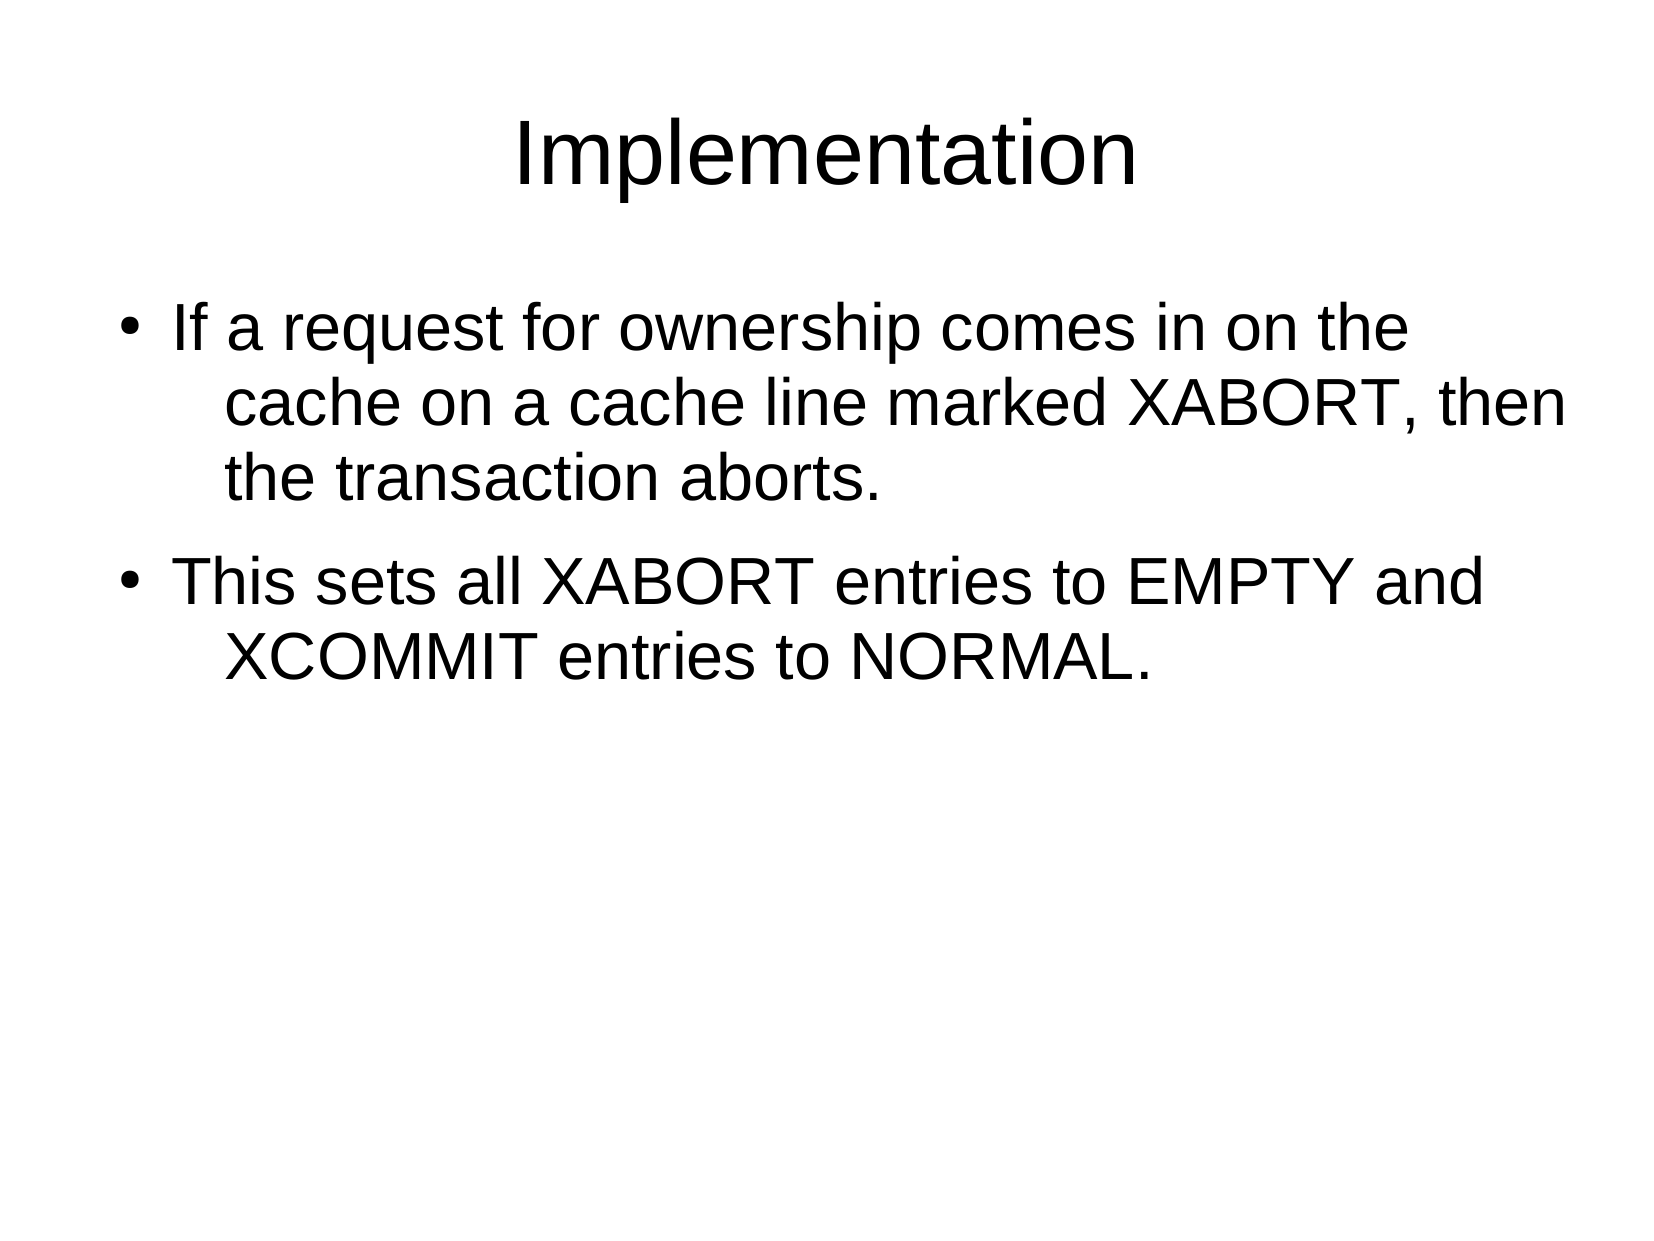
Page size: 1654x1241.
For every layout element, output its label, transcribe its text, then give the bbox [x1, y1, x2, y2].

title Implementation [82, 49, 1571, 257]
list If a request for ownership comes in on the cache on a cache line marked XABORT, then the transaction aborts. This sets all XABORT entries to EMPTY and XCOMMIT entries to NORMAL. [82, 290, 1571, 1109]
